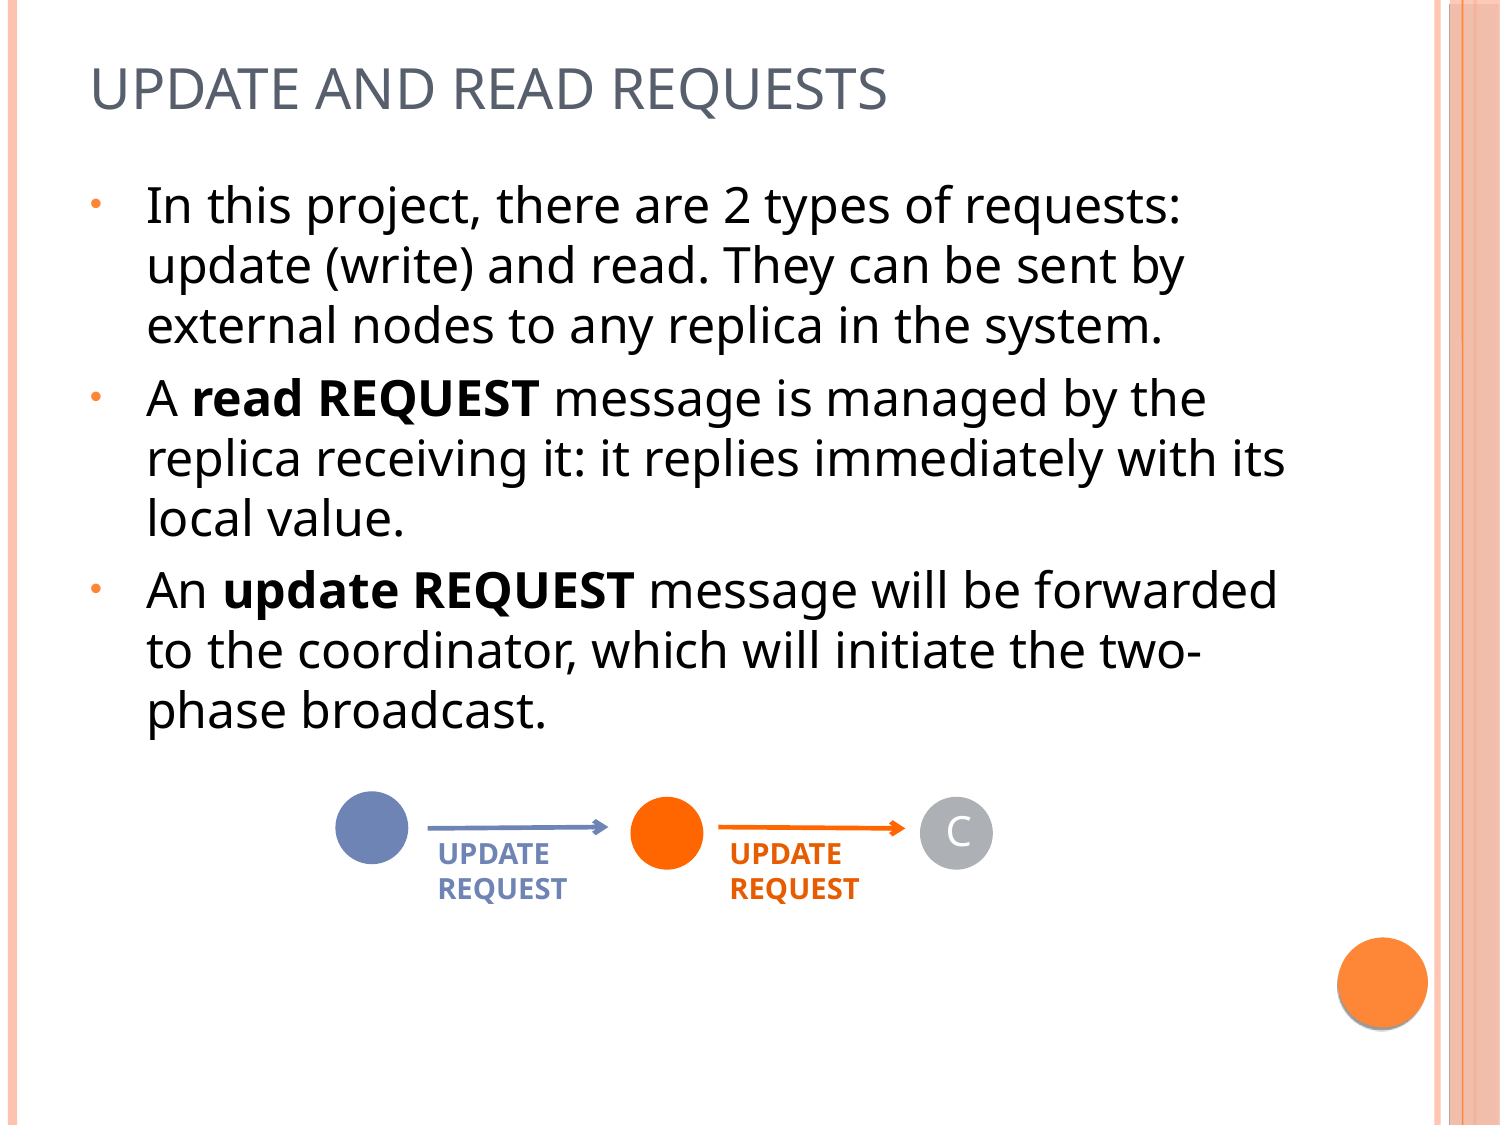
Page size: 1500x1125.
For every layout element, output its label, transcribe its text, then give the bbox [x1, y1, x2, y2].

text_box [335, 791, 409, 865]
text_box [630, 796, 704, 870]
text_box C [919, 796, 993, 870]
slide_number [1333, 940, 1434, 1027]
list In this project, there are 2 types of requests: update (write) and read. They can be sent by external nodes to any replica in the system. A read REQUEST message is managed by the replica receiving it: it replies immediately with its local value. An update REQUEST message will be forwarded to the coordinator, which will initiate the two-phase broadcast. [75, 166, 1320, 762]
title Update and read requests [75, 45, 1300, 129]
text_box UPDATE REQUEST [422, 828, 614, 914]
text_box UPDATE REQUEST [714, 828, 906, 914]
